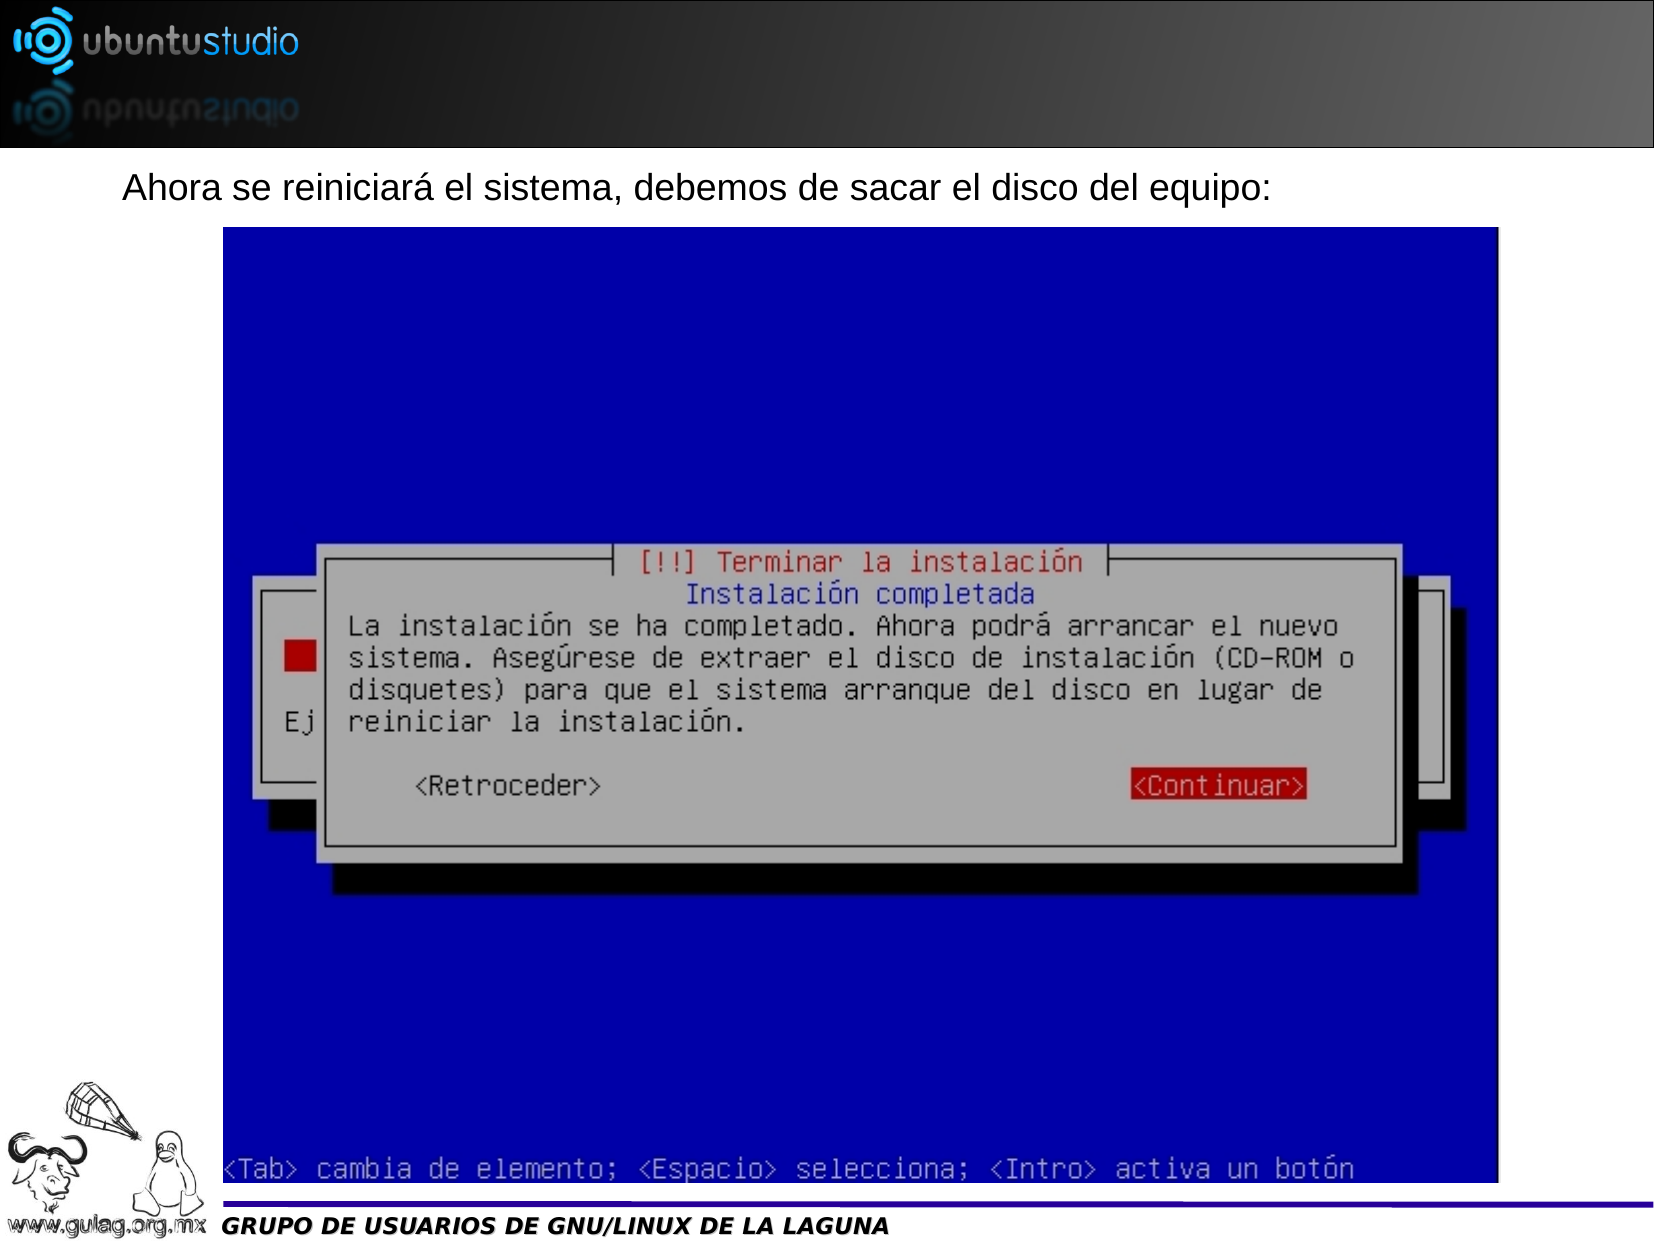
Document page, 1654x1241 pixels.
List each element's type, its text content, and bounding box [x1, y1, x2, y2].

picture [223, 227, 1501, 1183]
picture [5, 1079, 207, 1241]
text_box [0, 0, 1654, 148]
text_box Ahora se reiniciará el sistema, debemos de sacar el disco del equipo: [107, 159, 1595, 278]
picture [11, 5, 300, 148]
text_box GRUPO DE USUARIOS DE GNU/LINUX DE LA LAGUNA [207, 1205, 906, 1241]
